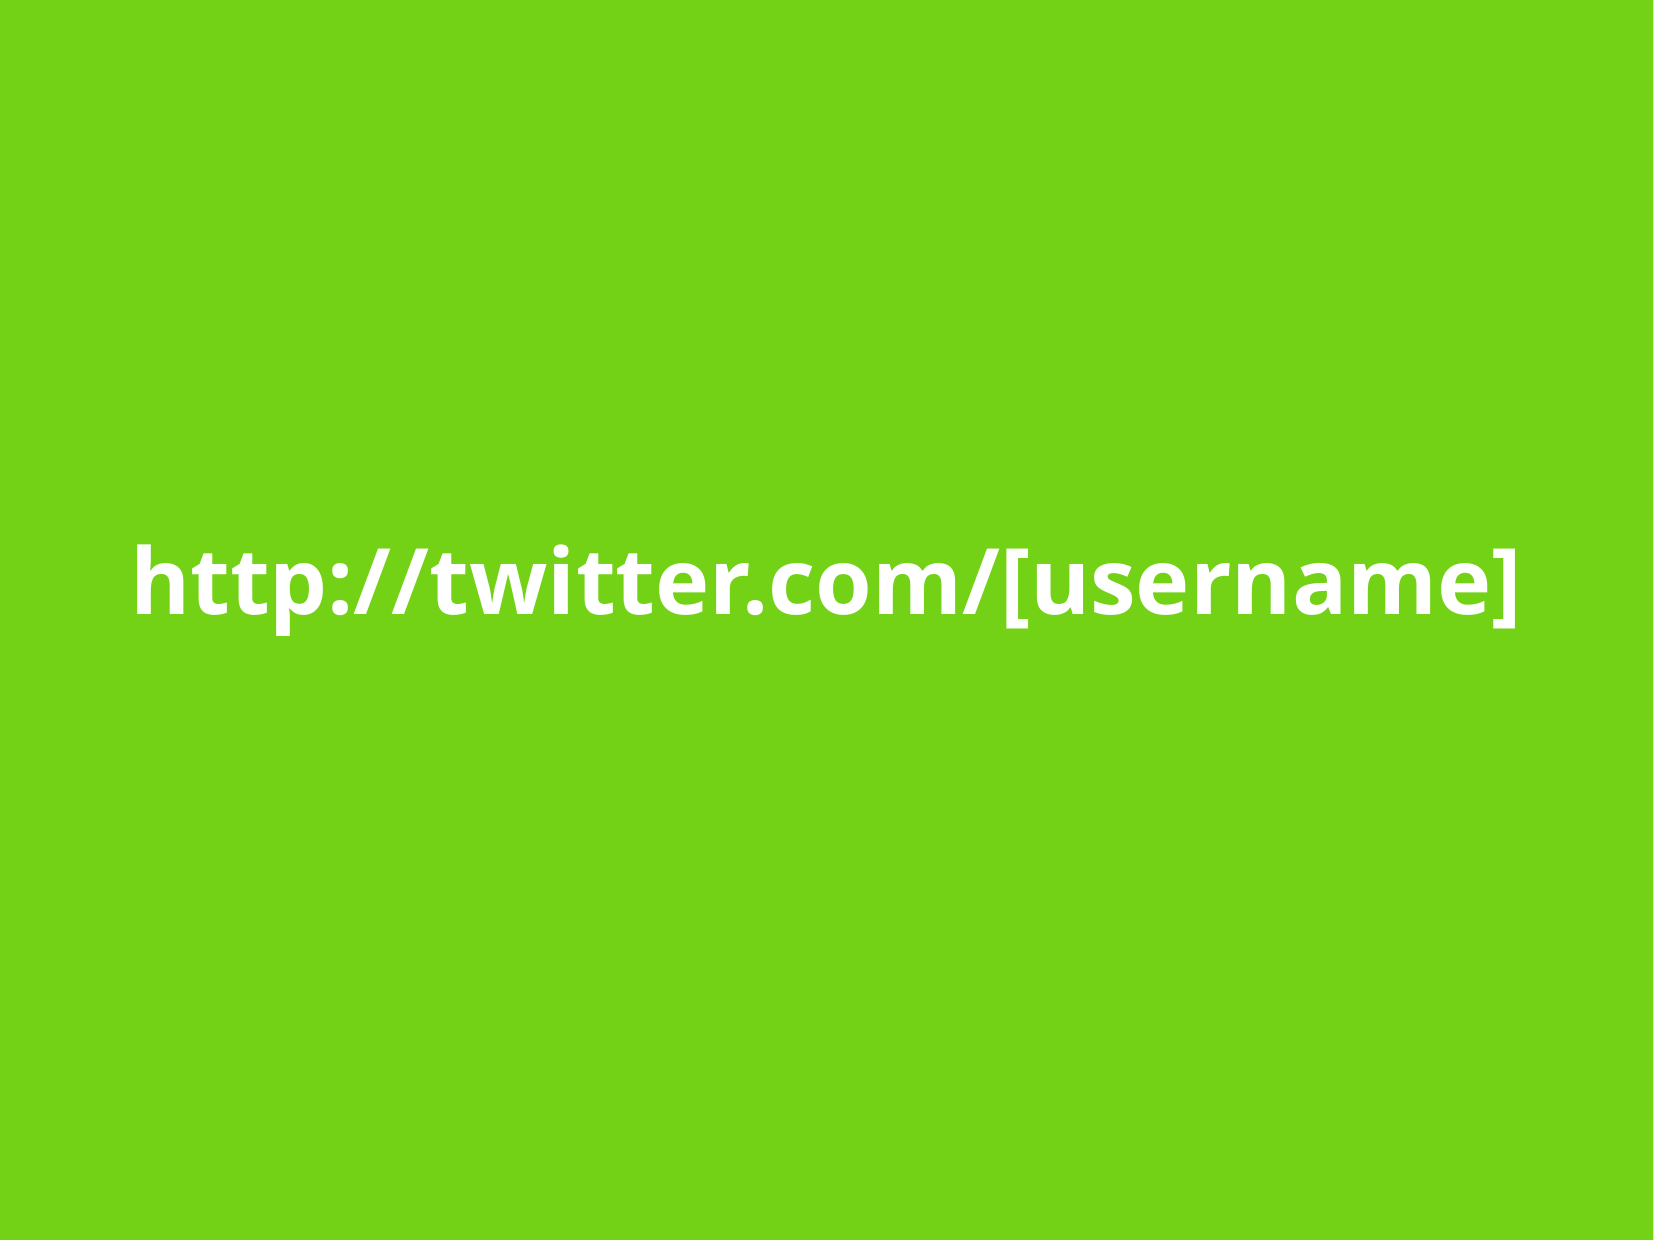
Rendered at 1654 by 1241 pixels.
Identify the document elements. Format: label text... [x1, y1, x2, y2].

subtitle http://twitter.com/[username] [0, 56, 1654, 1102]
